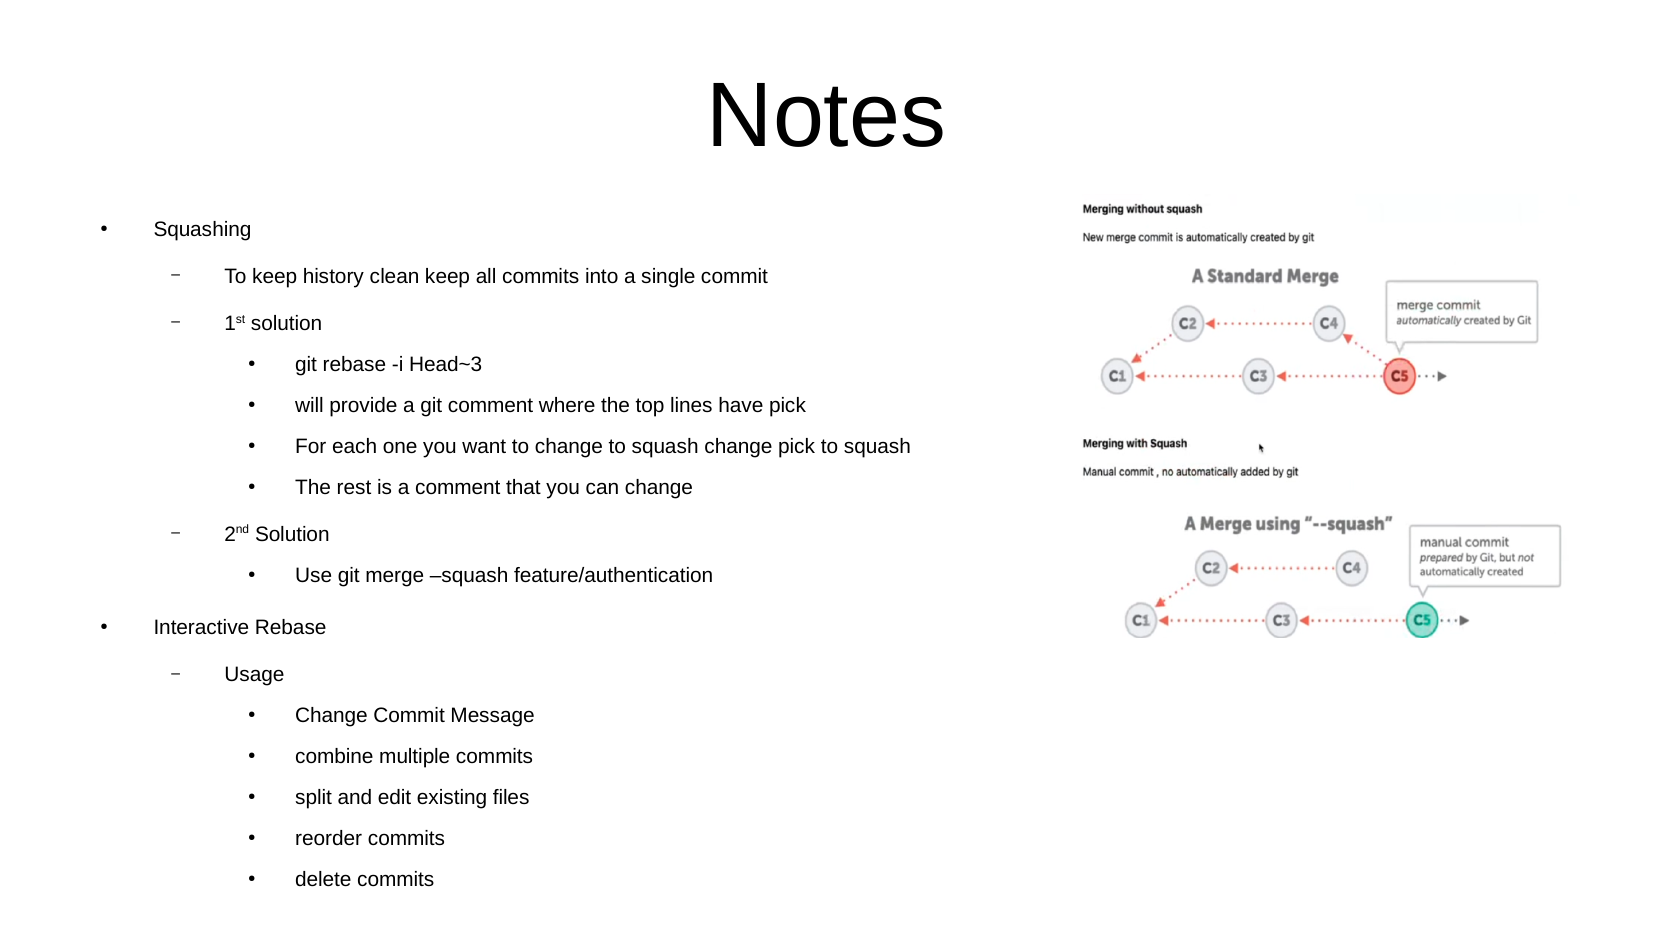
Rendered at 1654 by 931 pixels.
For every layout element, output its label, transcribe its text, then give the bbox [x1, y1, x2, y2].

list Squashing To keep history clean keep all commits into a single commit 1st solution git rebase -i Head~3 will provide a git comment where the top lines have pick For each one you want to change to squash change pick to squash The rest is a comment that you can change 2nd Solution Use git merge –squash feature/authentication Interactive Rebase Usage Change Commit Message combine multiple commits split and edit existing files reorder commits delete commits [82, 217, 1613, 901]
title Notes [82, 37, 1571, 193]
picture [1050, 194, 1583, 638]
